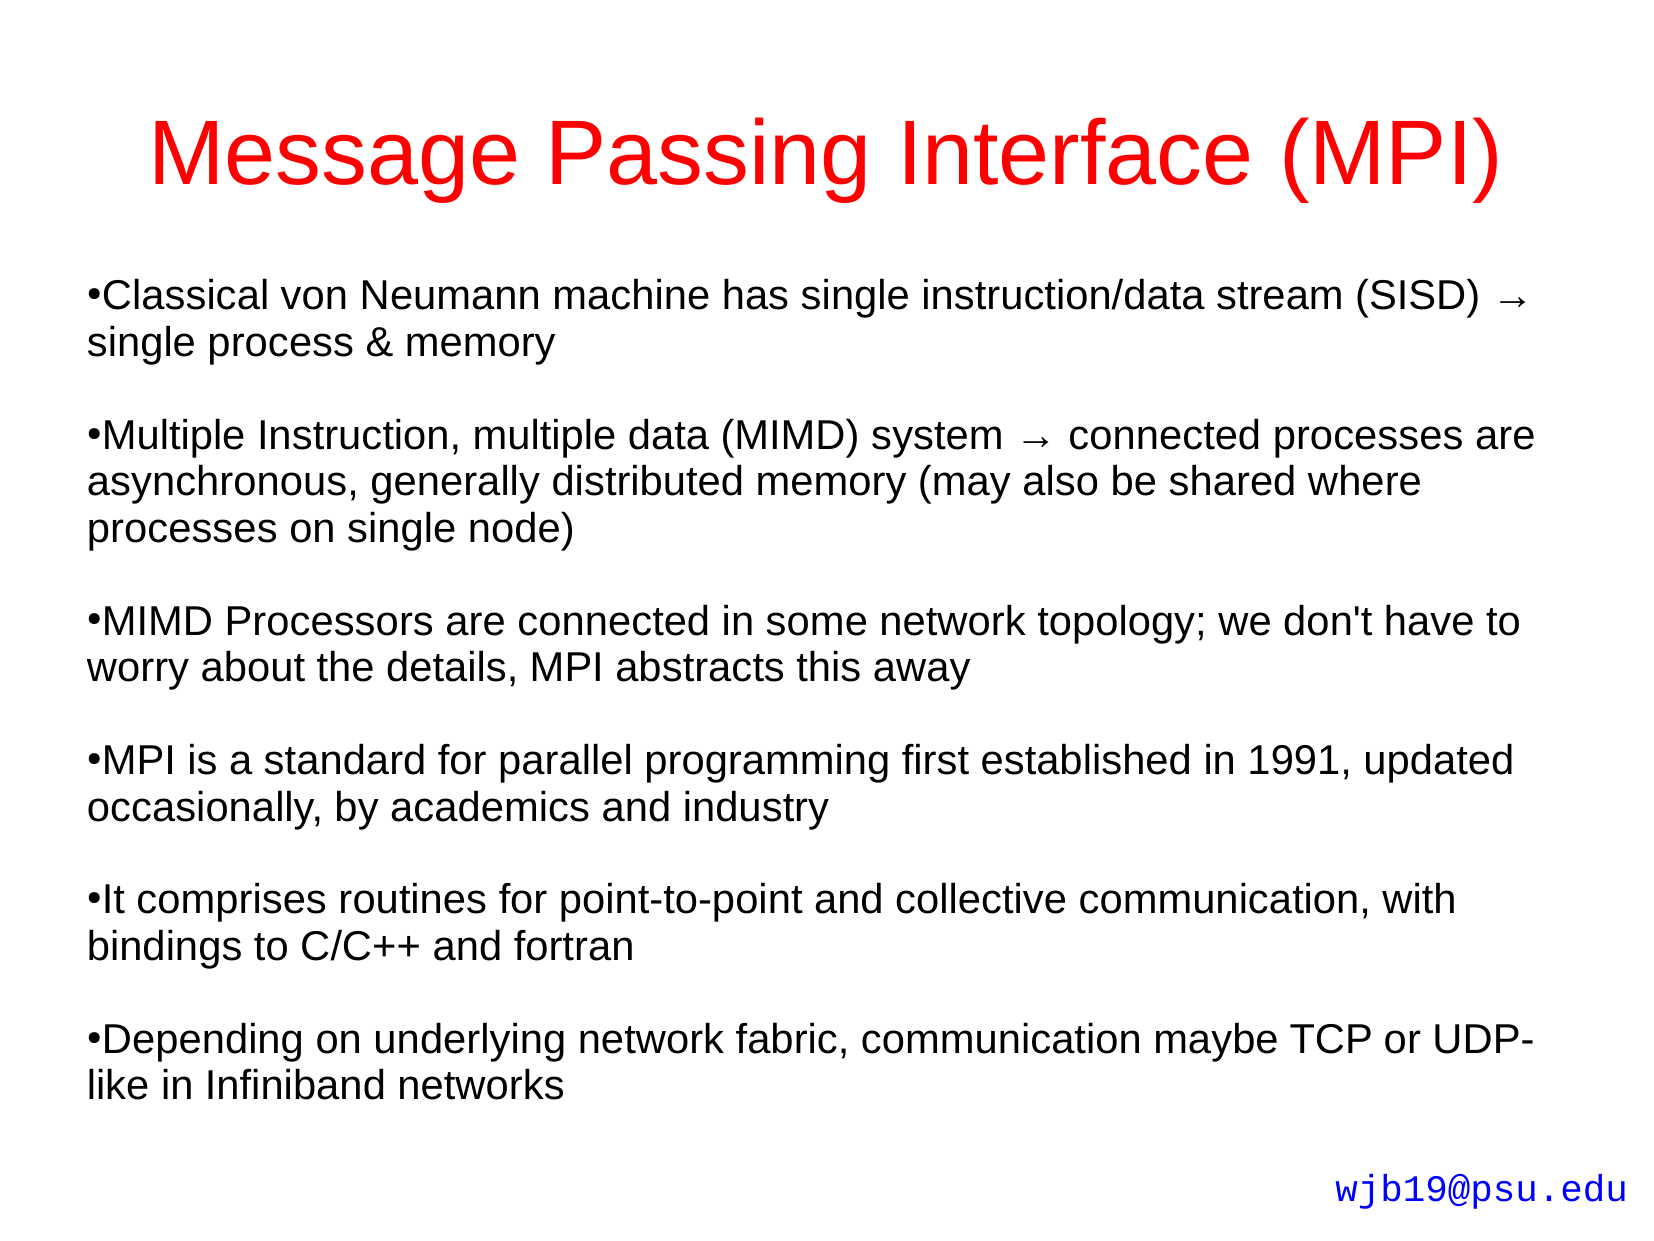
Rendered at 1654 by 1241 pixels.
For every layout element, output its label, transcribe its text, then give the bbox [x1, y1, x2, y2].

text_box wjb19@psu.edu [1320, 1162, 1643, 1220]
subtitle Classical von Neumann machine has single instruction/data stream (SISD) → single process & memory Multiple Instruction, multiple data (MIMD) system → connected processes are asynchronous, generally distributed memory (may also be shared where processes on single node) MIMD Processors are connected in some network topology; we don't have to worry about the details, MPI abstracts this away MPI is a standard for parallel programming first established in 1991, updated occasionally, by academics and industry It comprises routines for point-to-point and collective communication, with bindings to C/C++ and fortran Depending on underlying network fabric, communication maybe TCP or UDP- like in Infiniband networks [86, 271, 1576, 1230]
title Message Passing Interface (MPI) [82, 49, 1571, 257]
